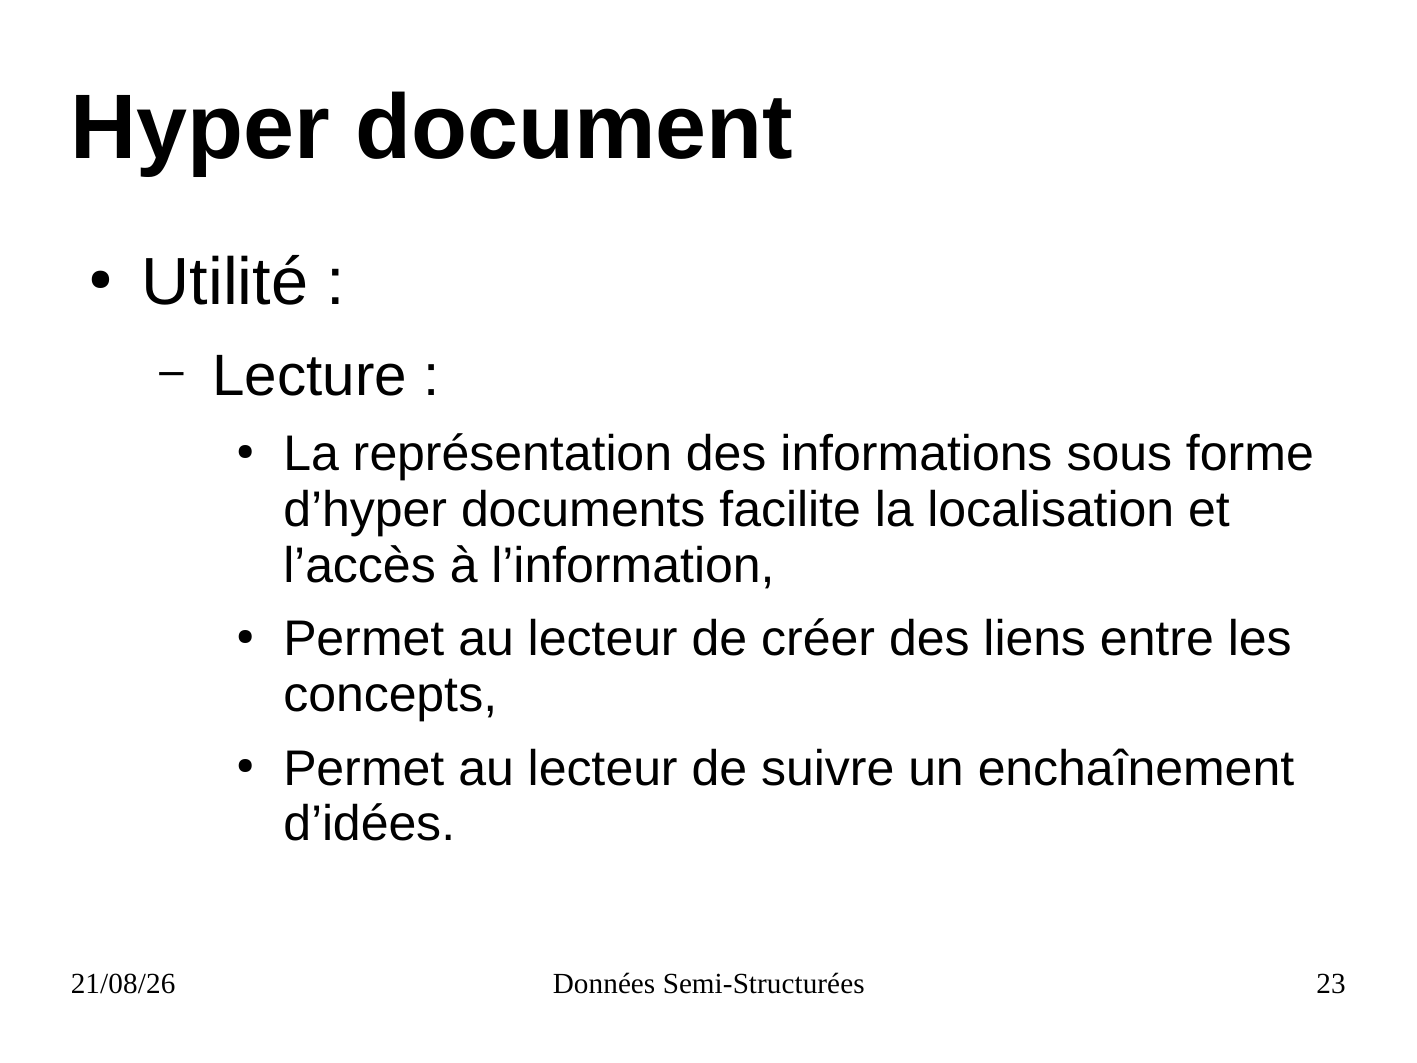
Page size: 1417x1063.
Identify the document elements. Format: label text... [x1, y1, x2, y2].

title Hyper document [70, 42, 1346, 212]
list Utilité : Lecture : La représentation des informations sous forme d’hyper documents facilite la localisation et l’accès à l’information, Permet au lecteur de créer des liens entre les concepts, Permet au lecteur de suivre un enchaînement d’idées. [70, 244, 1346, 925]
